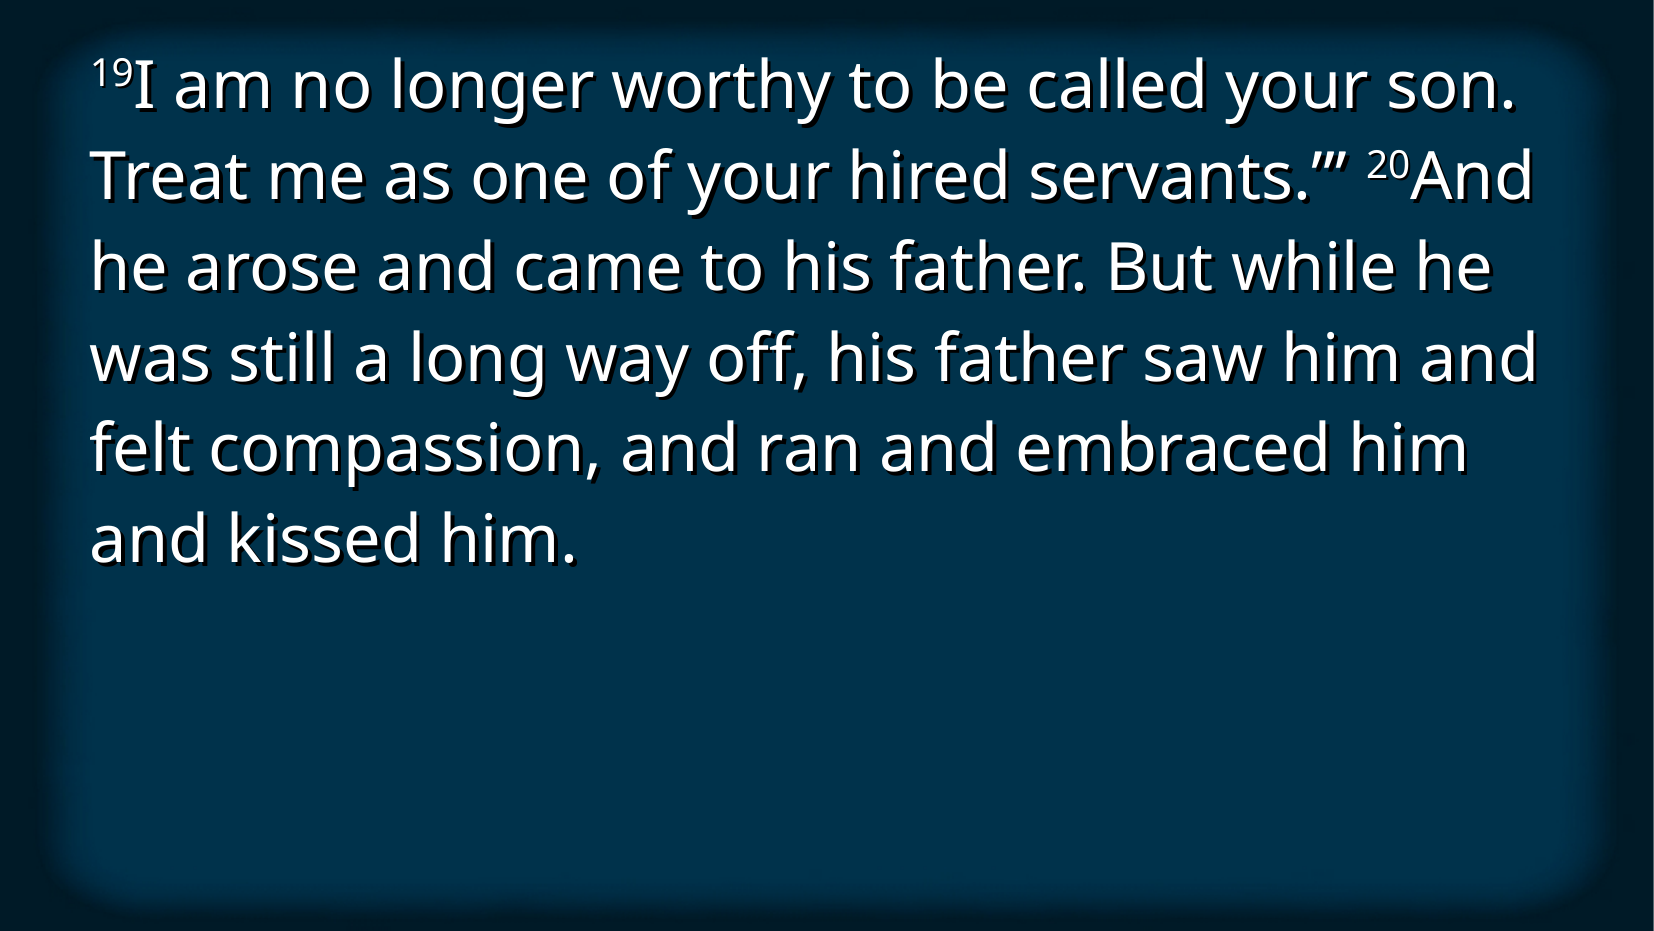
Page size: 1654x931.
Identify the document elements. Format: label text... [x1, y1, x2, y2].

text_box 19I am no longer worthy to be called your son. Treat me as one of your hired servants.”’ 20And he arose and came to his father. But while he was still a long way off, his father saw him and felt compassion, and ran and embraced him and kissed him. [75, 30, 1576, 578]
picture [0, 0, 1654, 931]
